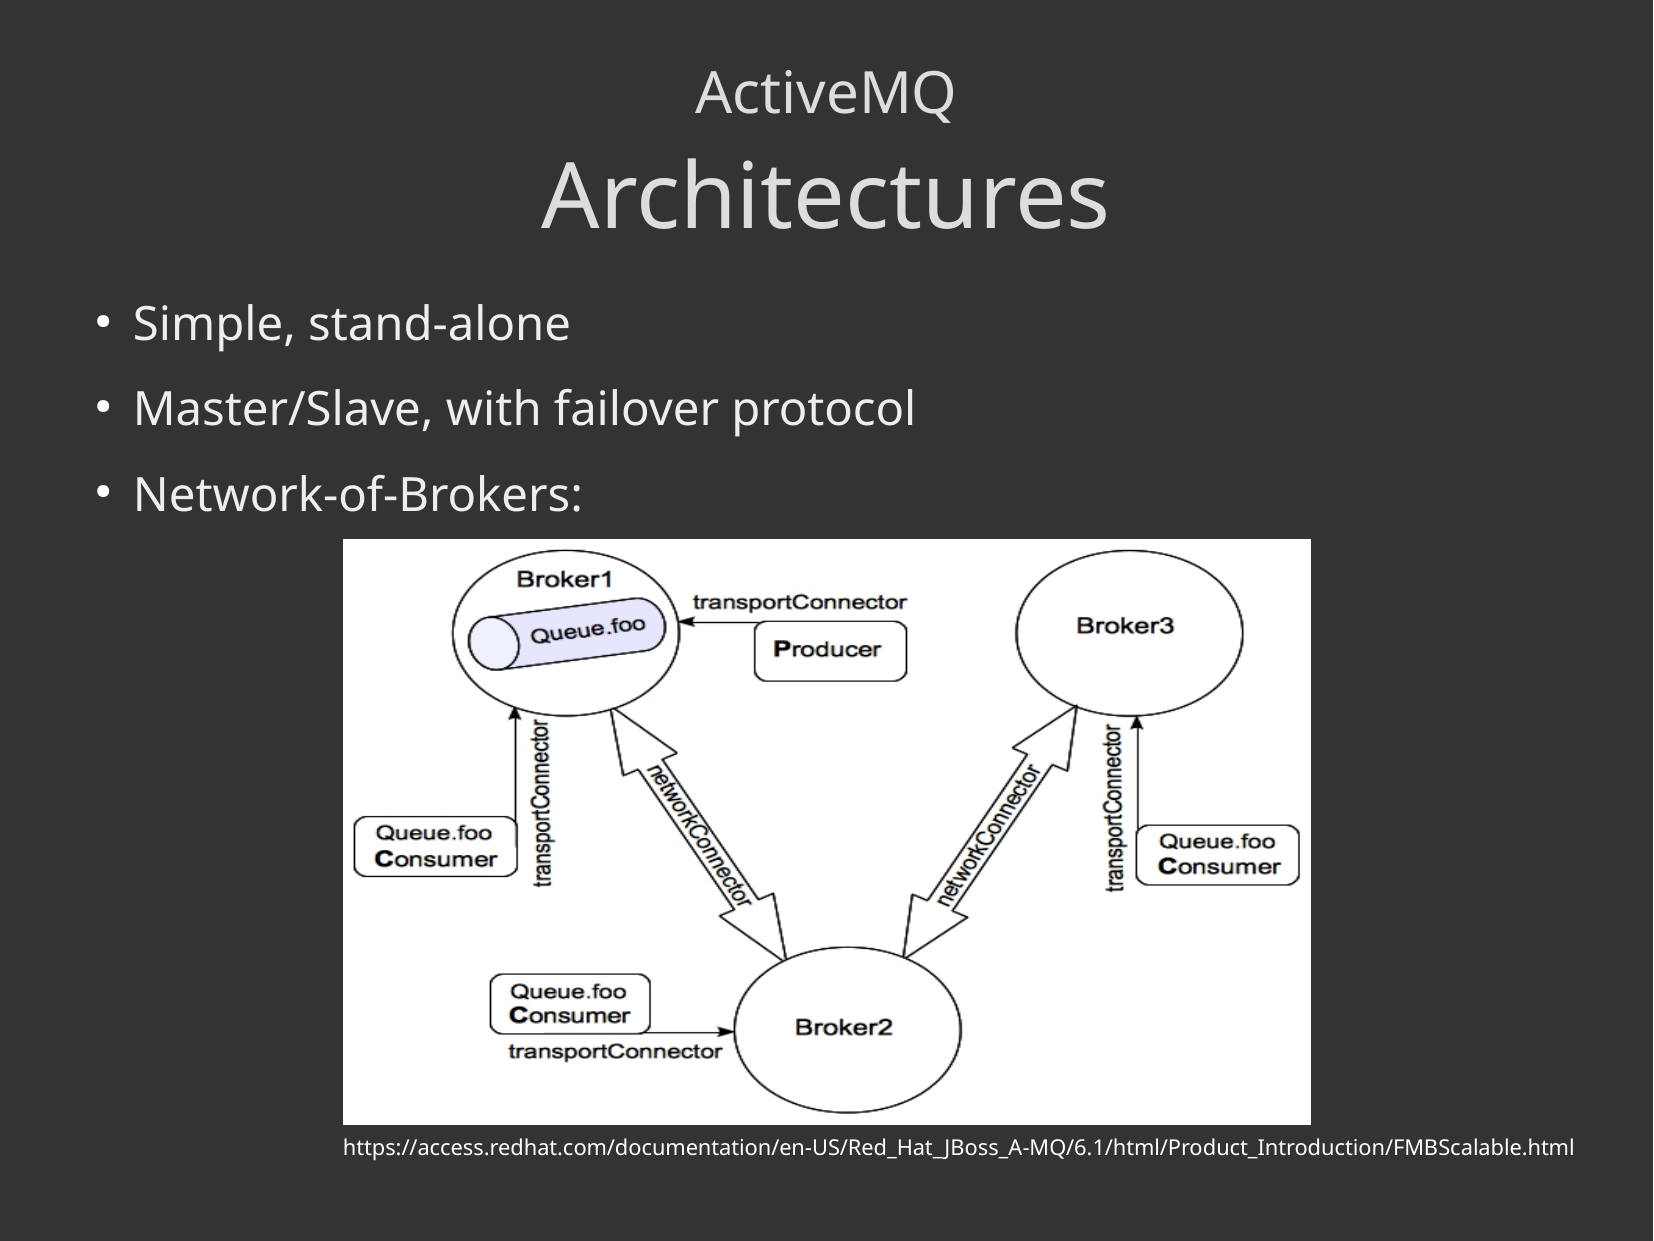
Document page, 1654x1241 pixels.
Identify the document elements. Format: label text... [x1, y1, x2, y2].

text_box https://access.redhat.com/documentation/en-US/Red_Hat_JBoss_A-MQ/6.1/html/Product_Introduction/FMBScalable.html [328, 1125, 1324, 1165]
picture [343, 539, 1311, 1126]
title ActiveMQ Architectures [82, 49, 1571, 257]
list Simple, stand-alone Master/Slave, with failover protocol Network-of-Brokers: [82, 290, 1571, 526]
